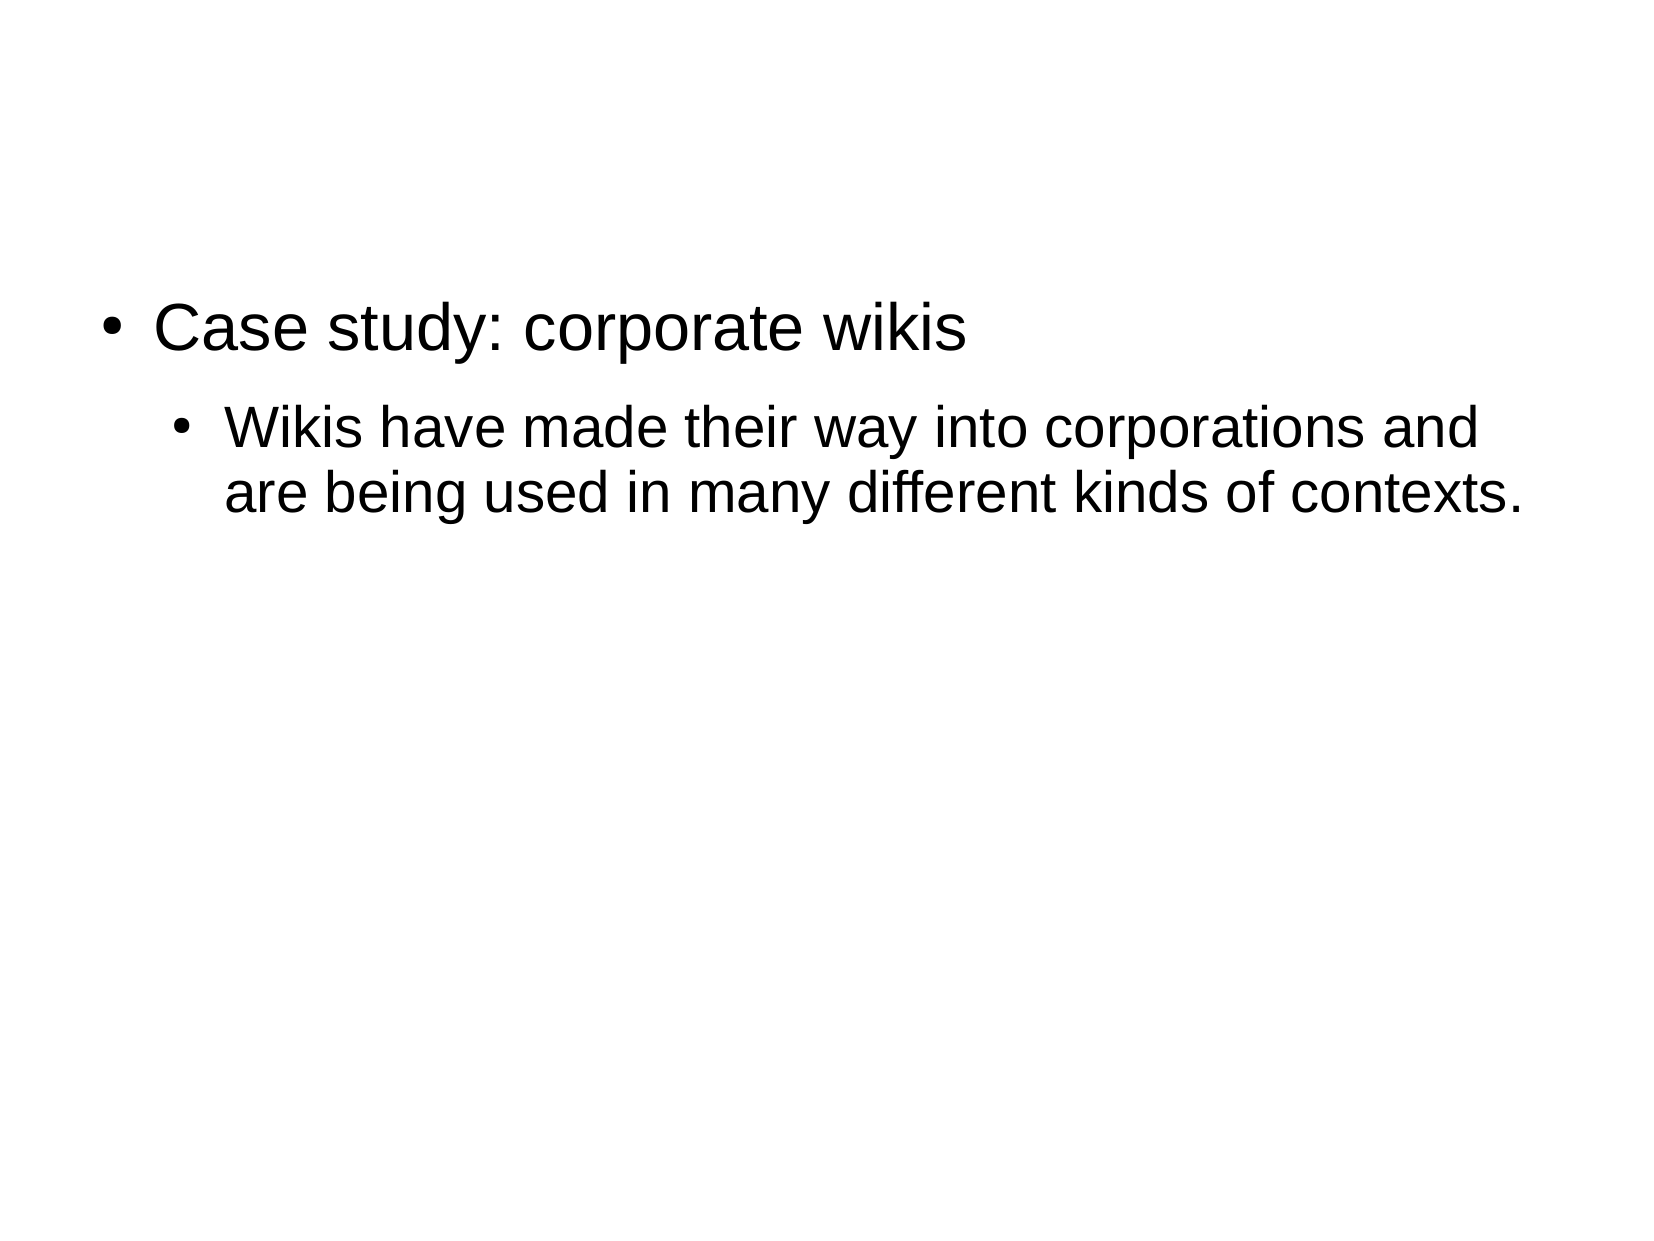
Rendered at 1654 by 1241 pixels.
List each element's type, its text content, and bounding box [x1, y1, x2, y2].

list Case study: corporate wikis Wikis have made their way into corporations and are being used in many different kinds of contexts. [82, 290, 1571, 1095]
